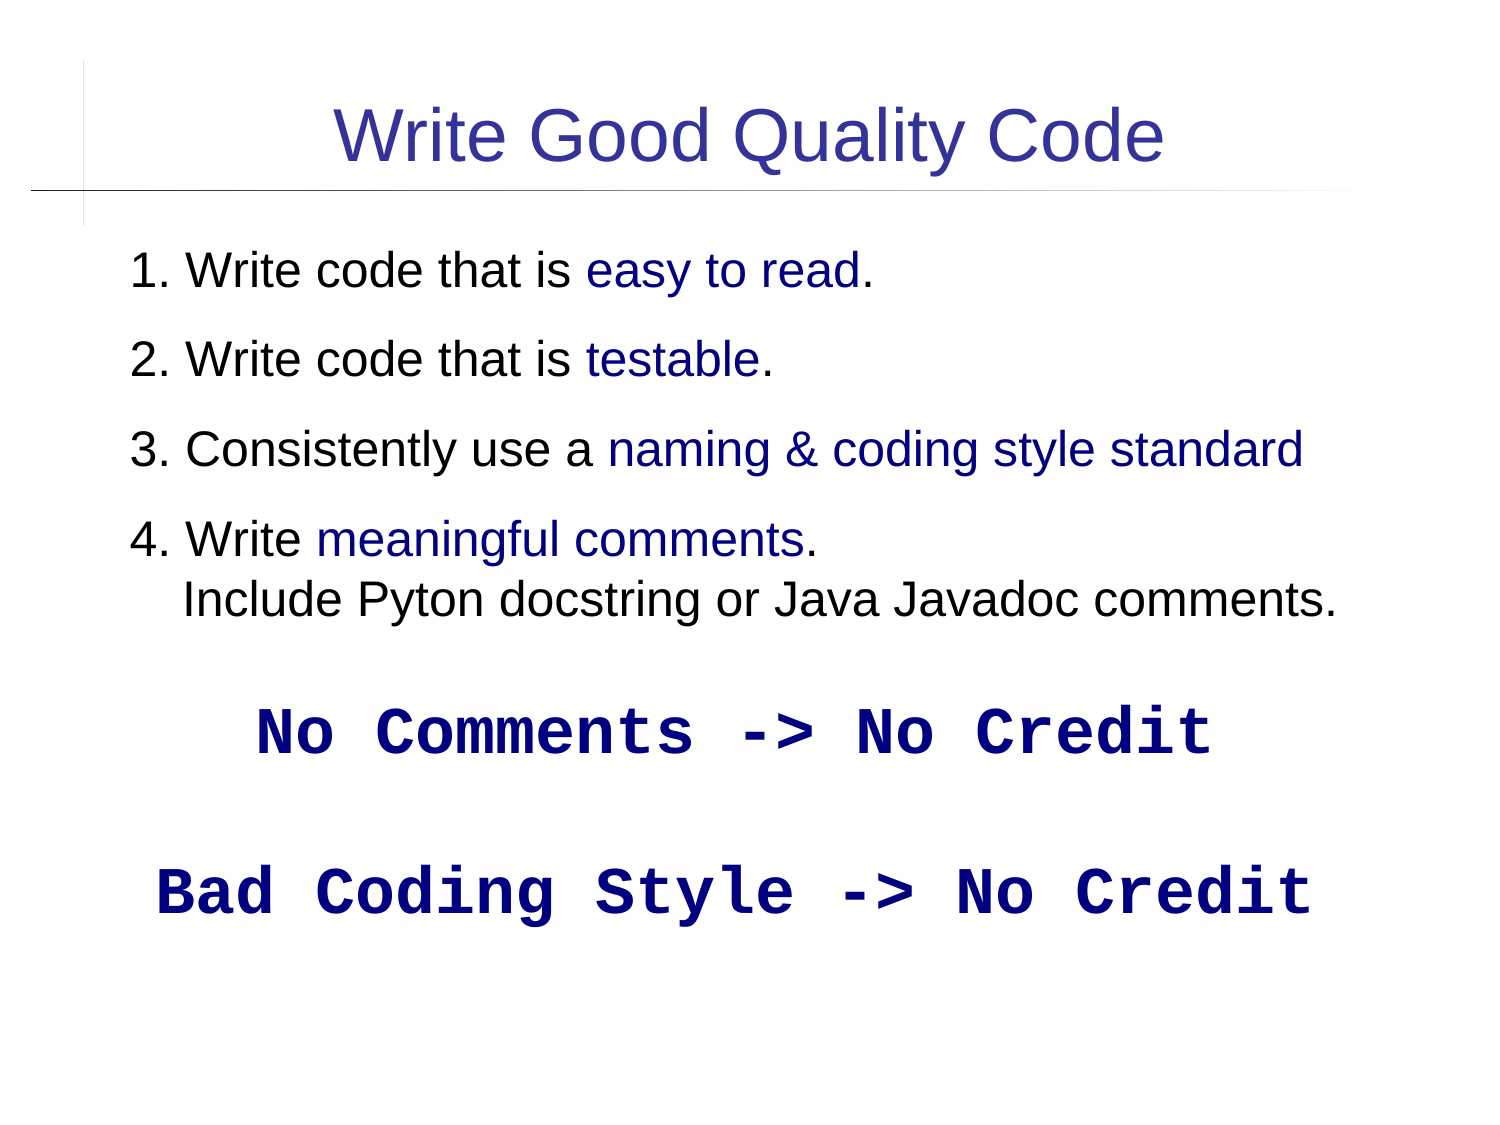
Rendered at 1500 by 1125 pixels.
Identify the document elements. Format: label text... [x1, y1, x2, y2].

list 1. Write code that is easy to read. 2. Write code that is testable. 3. Consistently use a naming & coding style standard 4. Write meaningful comments. Include Pyton docstring or Java Javadoc comments. [110, 229, 1411, 962]
text_box No Comments -> No Credit Bad Coding Style -> No Credit [90, 679, 1381, 765]
title Write Good Quality Code [100, 42, 1400, 185]
